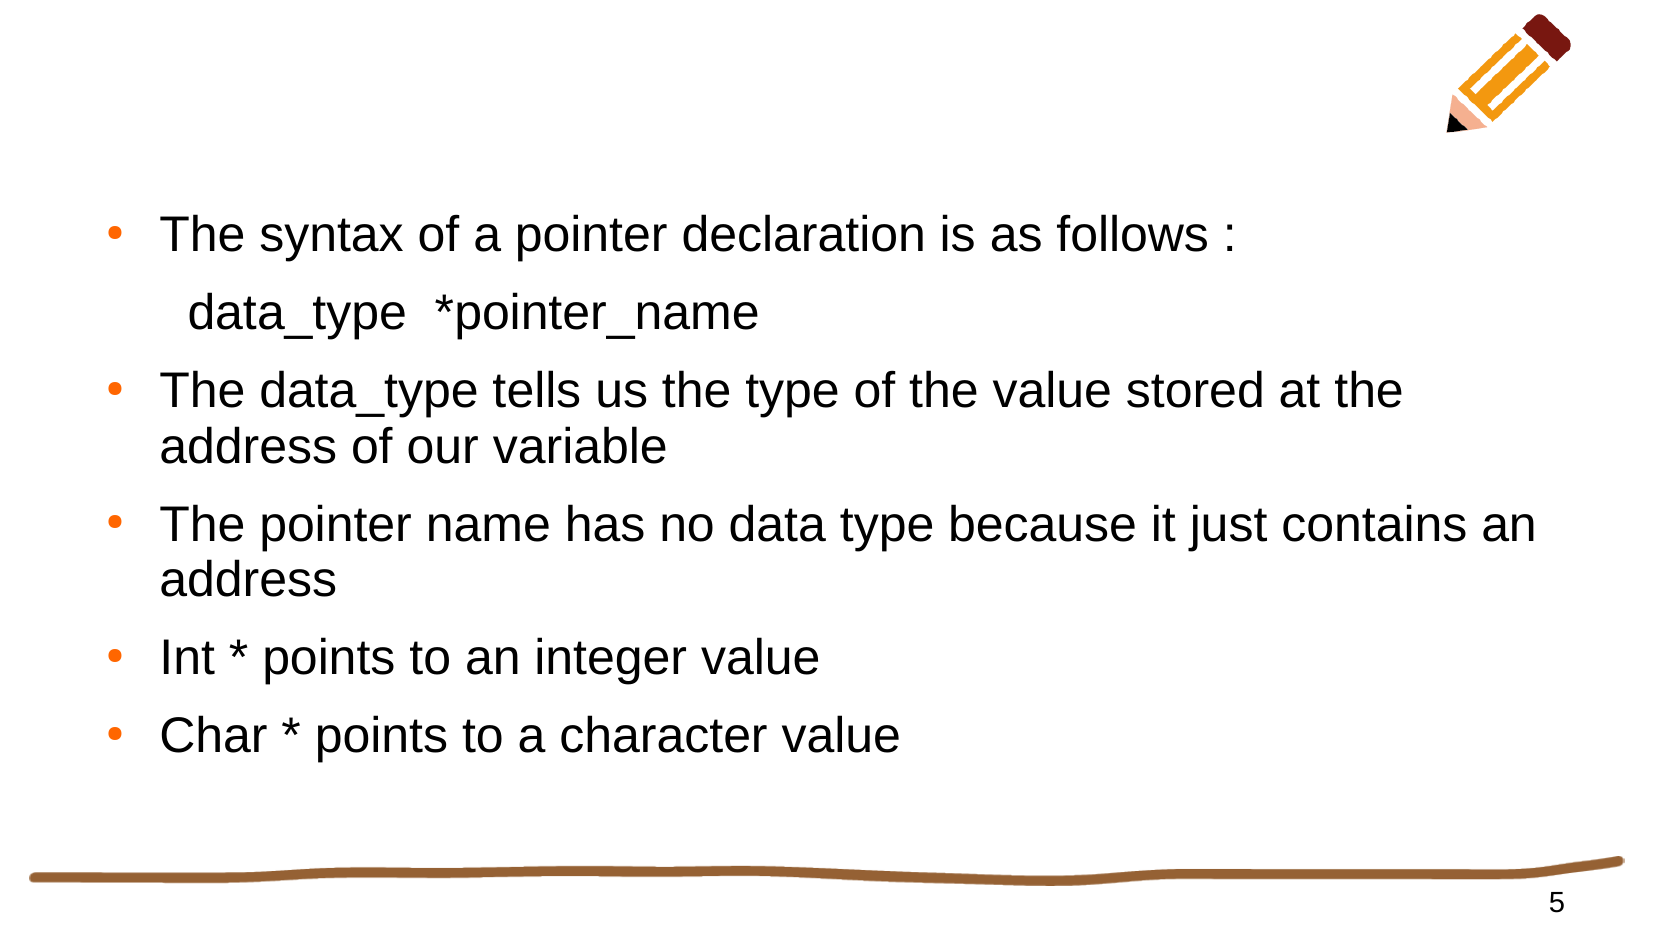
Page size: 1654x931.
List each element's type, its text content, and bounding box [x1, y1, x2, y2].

picture [29, 856, 1625, 886]
list The syntax of a pointer declaration is as follows : data_type *pointer_name The data_type tells us the type of the value stored at the address of our variable The pointer name has no data type because it just contains an address Int * points to an integer value Char * points to a character value [88, 206, 1576, 857]
picture [1446, 14, 1571, 133]
